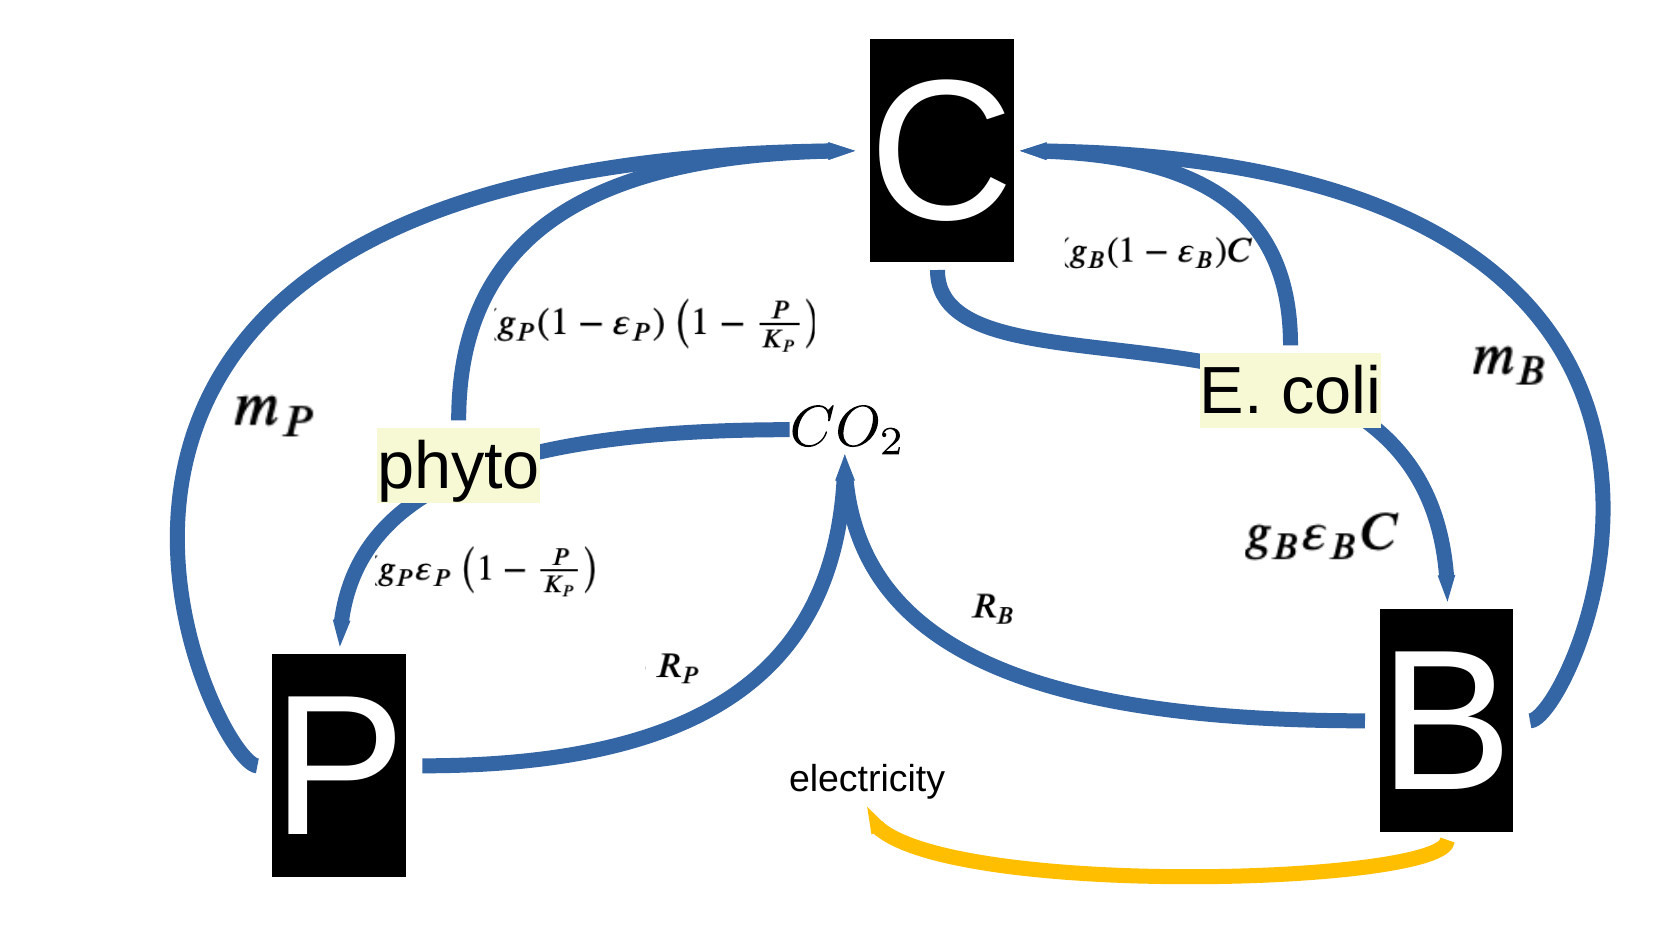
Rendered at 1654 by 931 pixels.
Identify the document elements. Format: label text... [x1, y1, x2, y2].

text_box C [855, 31, 1021, 271]
picture [375, 540, 601, 606]
picture [230, 390, 316, 441]
picture [494, 294, 815, 361]
picture [1245, 495, 1404, 569]
picture [645, 646, 705, 692]
text_box electricity [774, 750, 961, 807]
picture [960, 575, 1020, 631]
text_box P [257, 646, 423, 886]
text_box E. coli [1185, 345, 1397, 436]
text_box phyto [362, 420, 556, 511]
text_box B [1365, 601, 1531, 841]
picture [1465, 344, 1546, 391]
picture [1064, 225, 1260, 284]
picture [789, 405, 901, 455]
